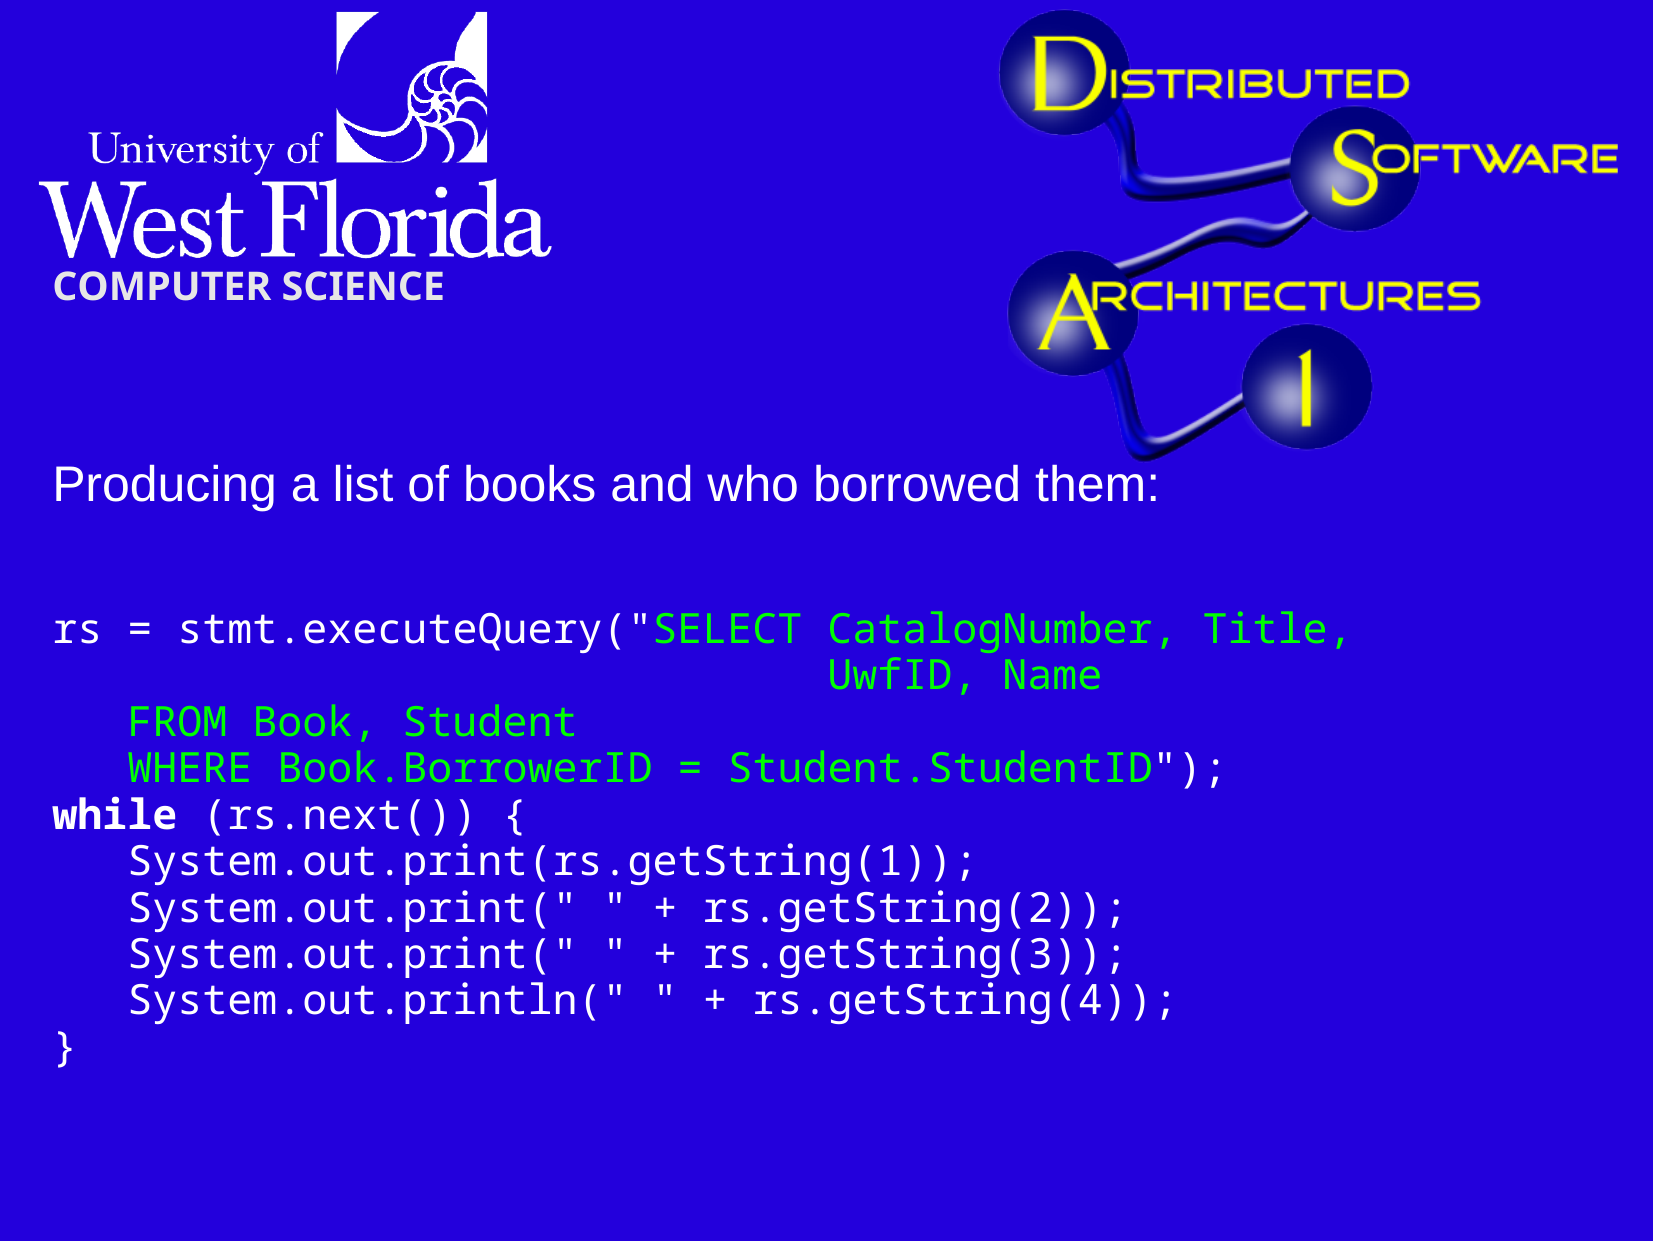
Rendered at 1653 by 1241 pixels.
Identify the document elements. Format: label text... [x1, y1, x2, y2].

text_box COMPUTER SCIENCE [37, 262, 563, 316]
text_box Producing a list of books and who borrowed them: rs = stmt.executeQuery("SELECT CatalogNumber, Title, UwfID, Name FROM Book, Student WHERE Book.BorrowerID = Student.StudentID"); while (rs.next()) { System.out.print(rs.getString(1)); System.out.print(" " + rs.getString(2)); System.out.print(" " + rs.getString(3)); System.out.println(" " + rs.getString(4)); } [37, 450, 1388, 801]
picture [37, 0, 559, 262]
picture [910, 0, 1653, 506]
